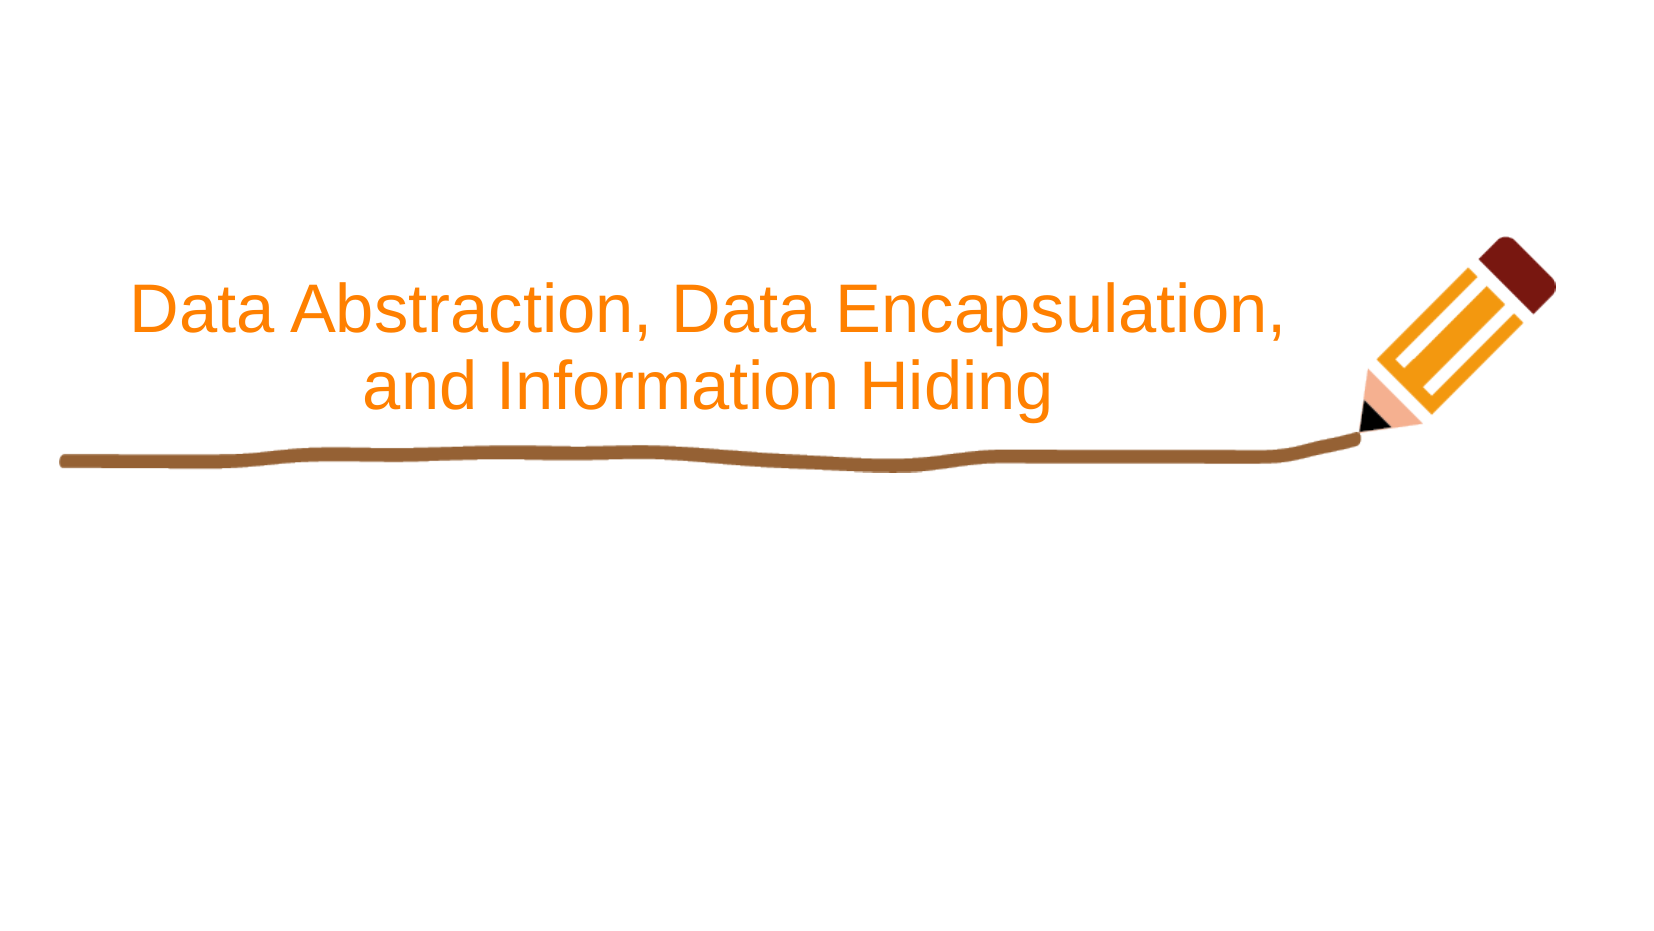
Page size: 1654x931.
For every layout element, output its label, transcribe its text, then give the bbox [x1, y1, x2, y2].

picture [59, 236, 1556, 473]
title Data Abstraction, Data Encapsulation, and Information Hiding [88, 265, 1329, 429]
